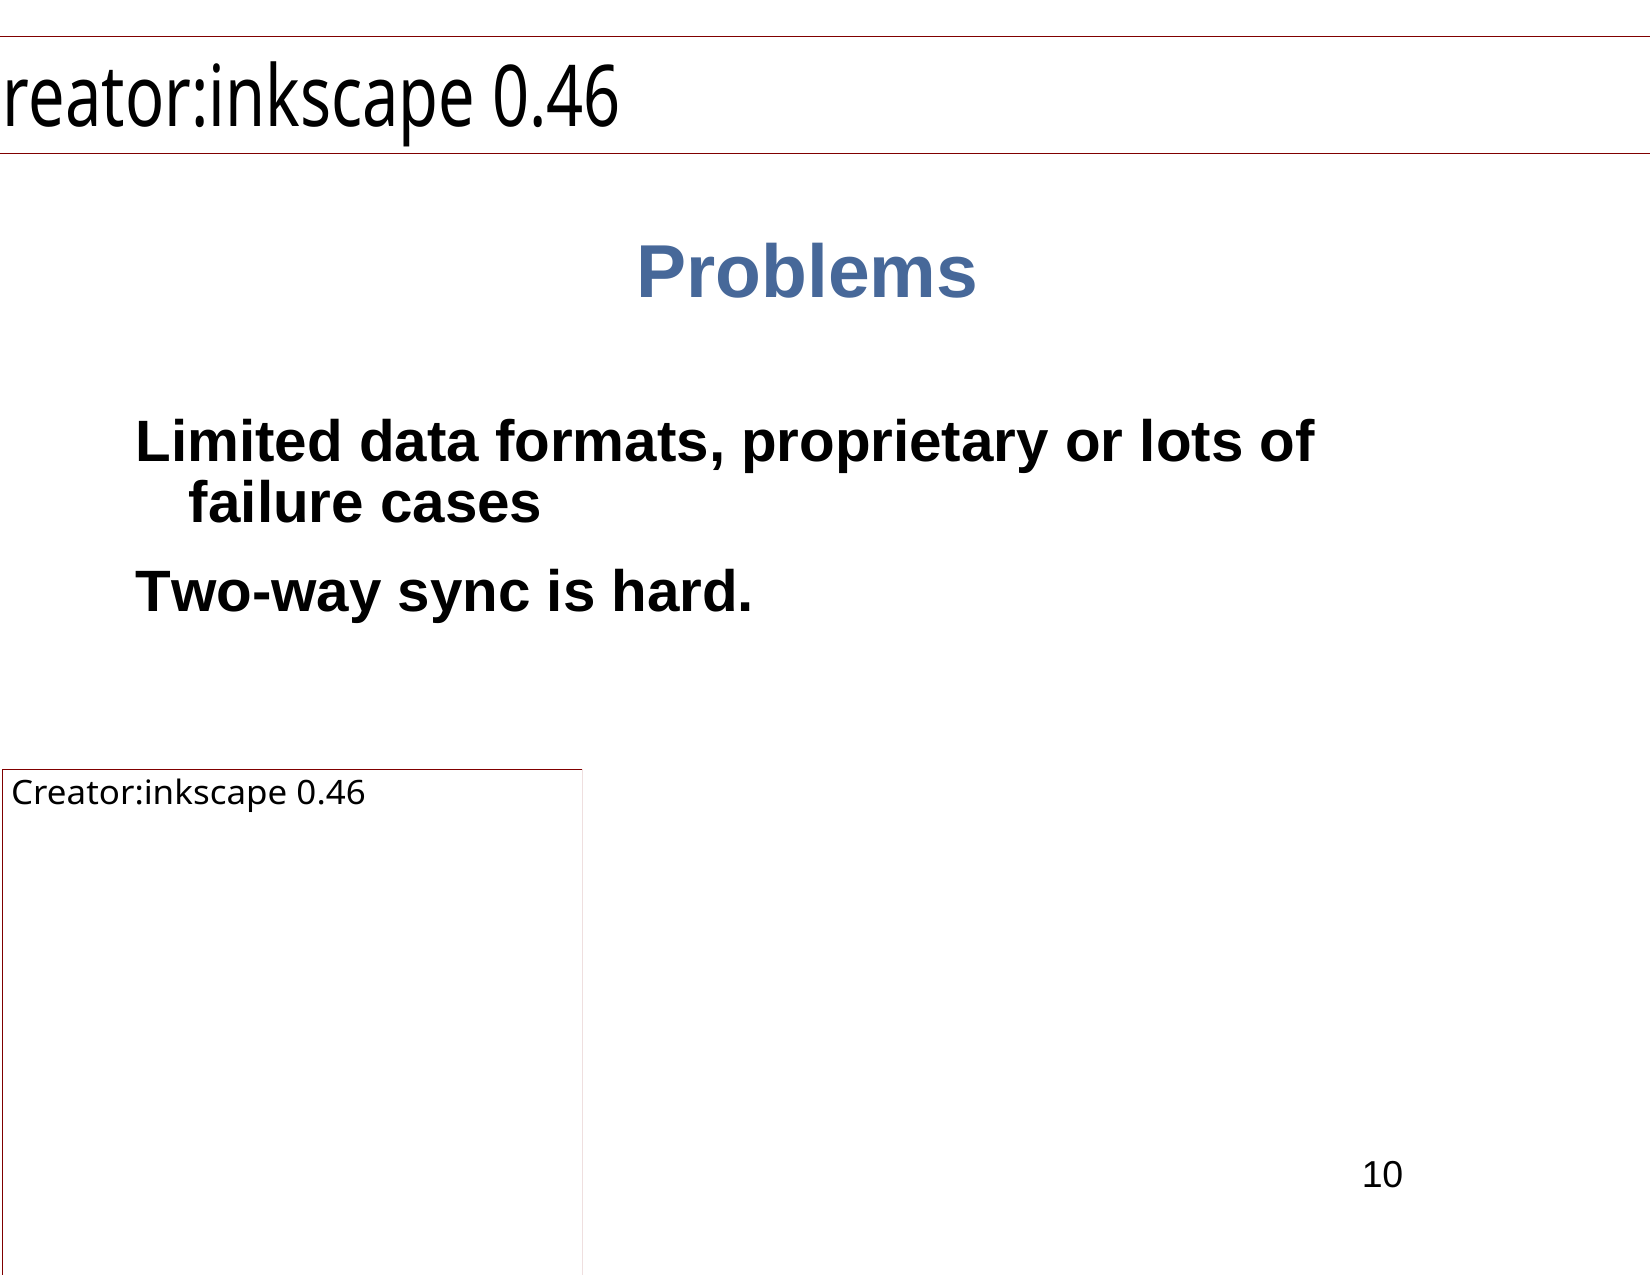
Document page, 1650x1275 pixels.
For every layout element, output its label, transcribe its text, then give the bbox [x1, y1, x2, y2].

title Problems [118, 177, 1498, 371]
list Limited data formats, proprietary or lots of failure cases Two-way sync is hard. [118, 413, 1498, 1126]
